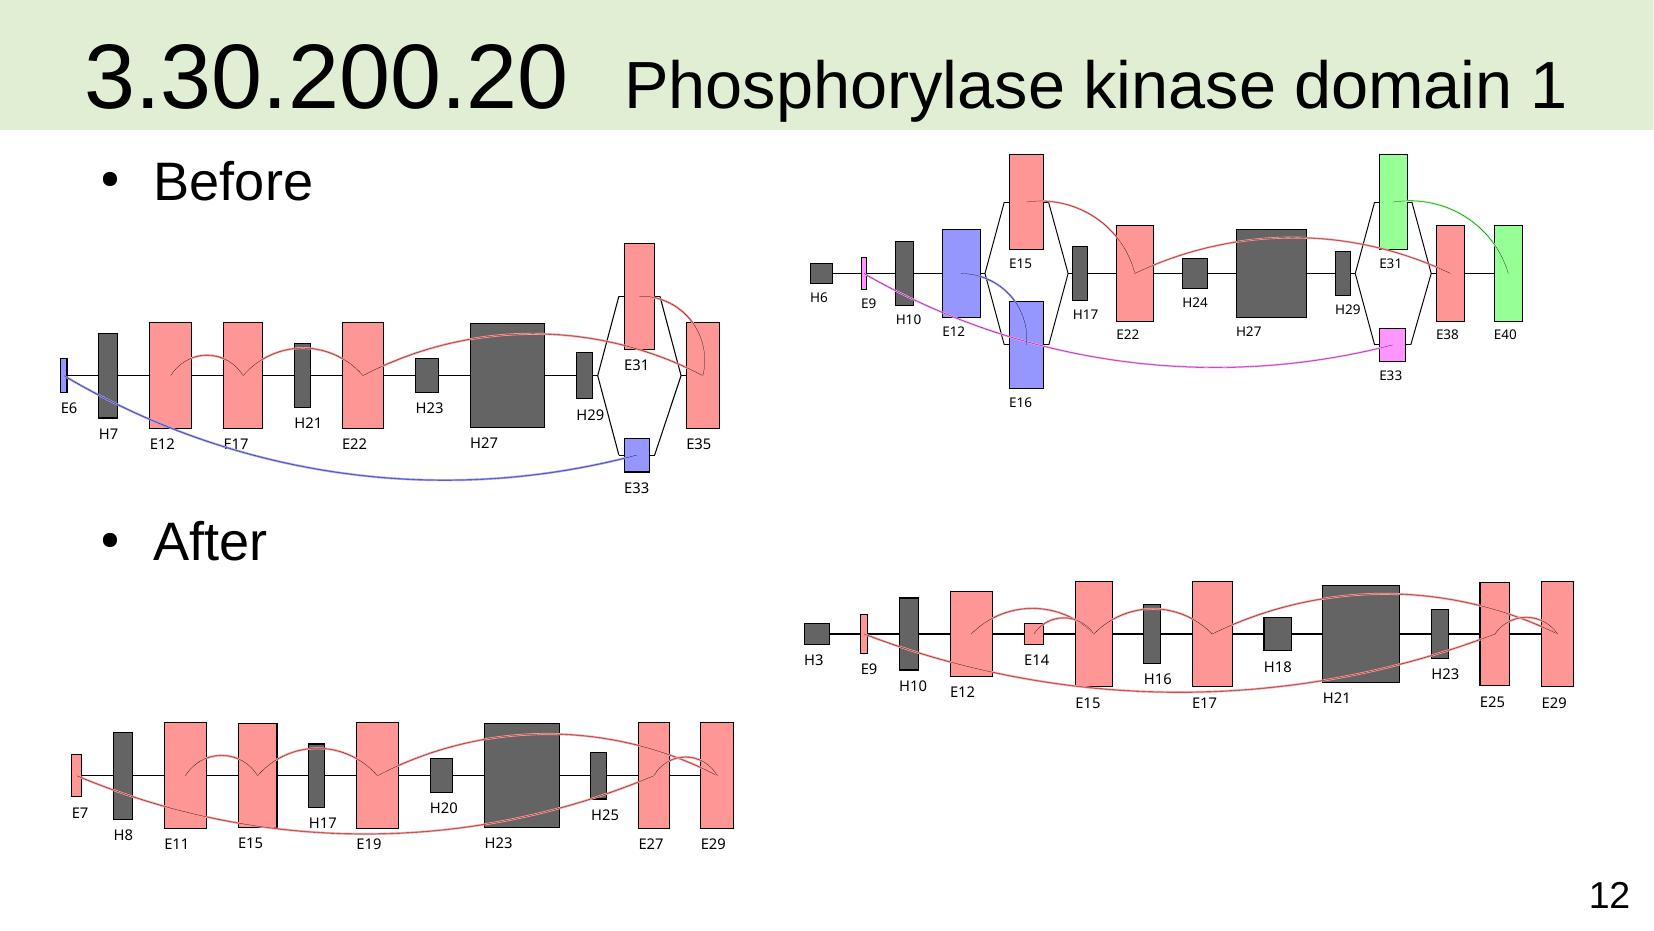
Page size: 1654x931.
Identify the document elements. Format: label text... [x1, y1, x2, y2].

title 3.30.200.20 Phosphorylase kinase domain 1 [82, 11, 1571, 142]
text_box <number> [1444, 866, 1646, 924]
text_box [0, 0, 1654, 130]
picture [70, 721, 735, 851]
picture [803, 579, 1575, 709]
picture [809, 153, 1524, 409]
list Before After [82, 151, 1571, 758]
picture [59, 242, 721, 494]
